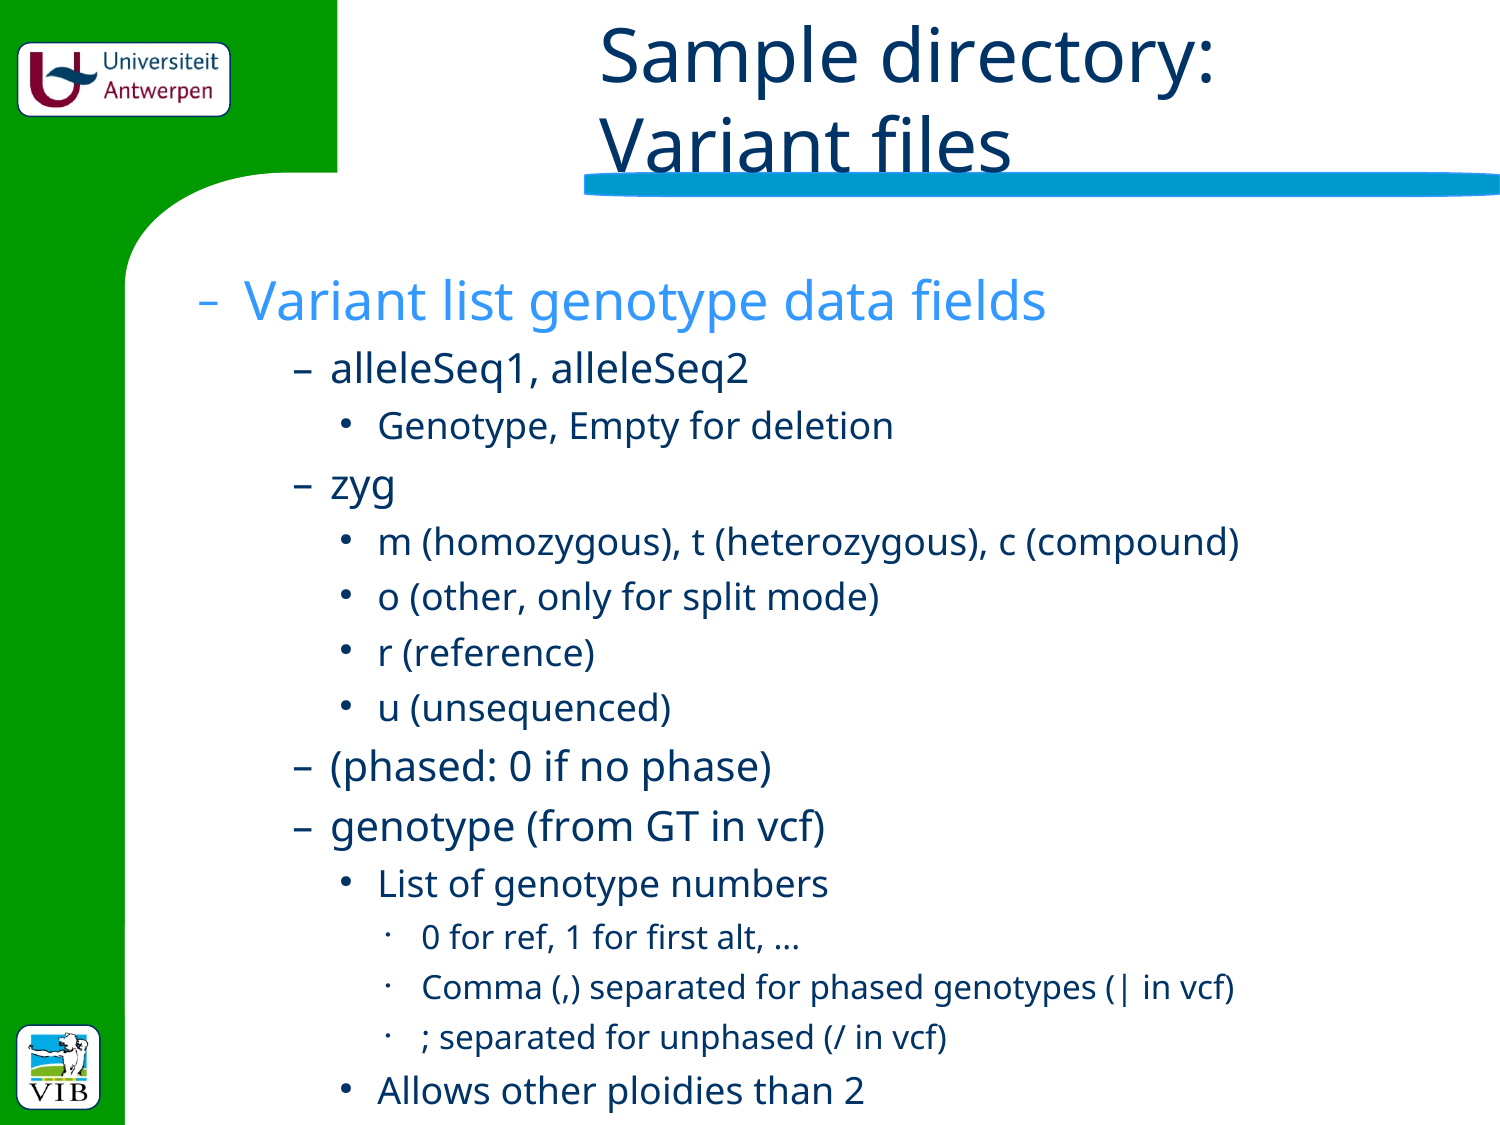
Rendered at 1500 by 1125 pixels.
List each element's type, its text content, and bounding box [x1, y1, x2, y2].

title Sample directory: Variant files [584, 0, 1500, 195]
picture [25, 47, 223, 112]
list Variant list genotype data fields alleleSeq1, alleleSeq2 Genotype, Empty for deletion zyg m (homozygous), t (heterozygous), c (compound) o (other, only for split mode) r (reference) u (unsequenced) (phased: 0 if no phase) genotype (from GT in vcf) List of genotype numbers 0 for ref, 1 for first alt, ... Comma (,) separated for phased genotypes (| in vcf) ; separated for unphased (/ in vcf) Allows other ploidies than 2 [159, 258, 1465, 1120]
picture [25, 1029, 91, 1107]
